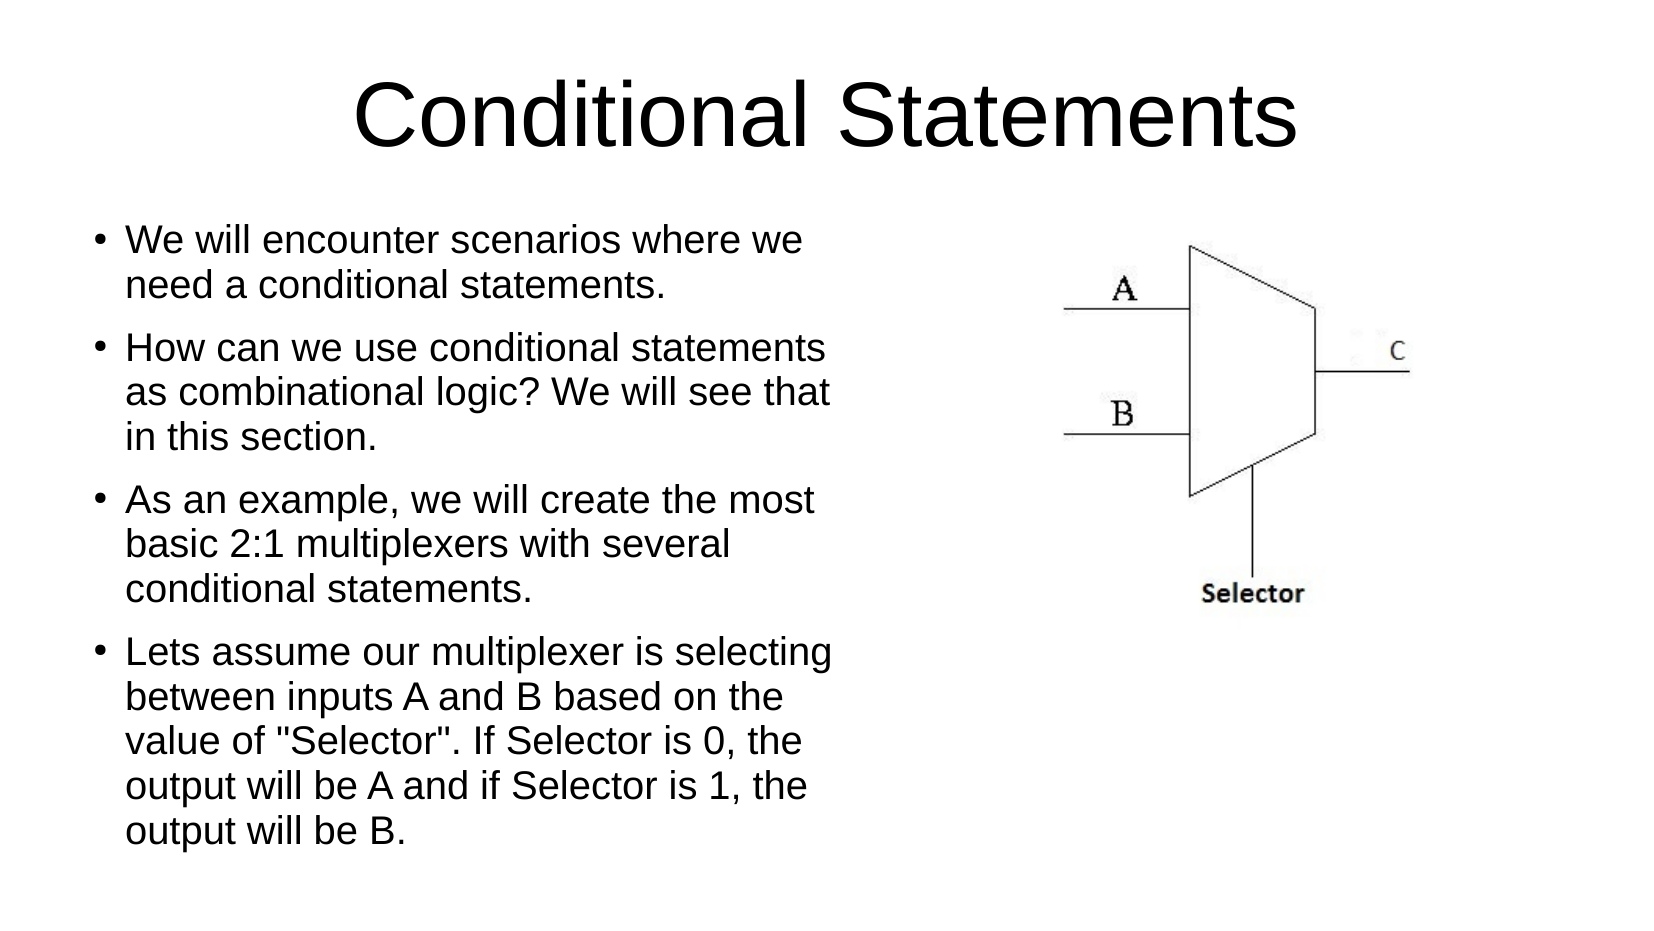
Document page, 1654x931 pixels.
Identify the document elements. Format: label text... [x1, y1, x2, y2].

picture [1050, 216, 1457, 646]
title Conditional Statements [82, 37, 1571, 193]
list We will encounter scenarios where we need a conditional statements. How can we use conditional statements as combinational logic? We will see that in this section. As an example, we will create the most basic 2:1 multiplexers with several conditional statements. Lets assume our multiplexer is selecting between inputs A and B based on the value of "Selector". If Selector is 0, the output will be A and if Selector is 1, the output will be B. [82, 217, 841, 871]
